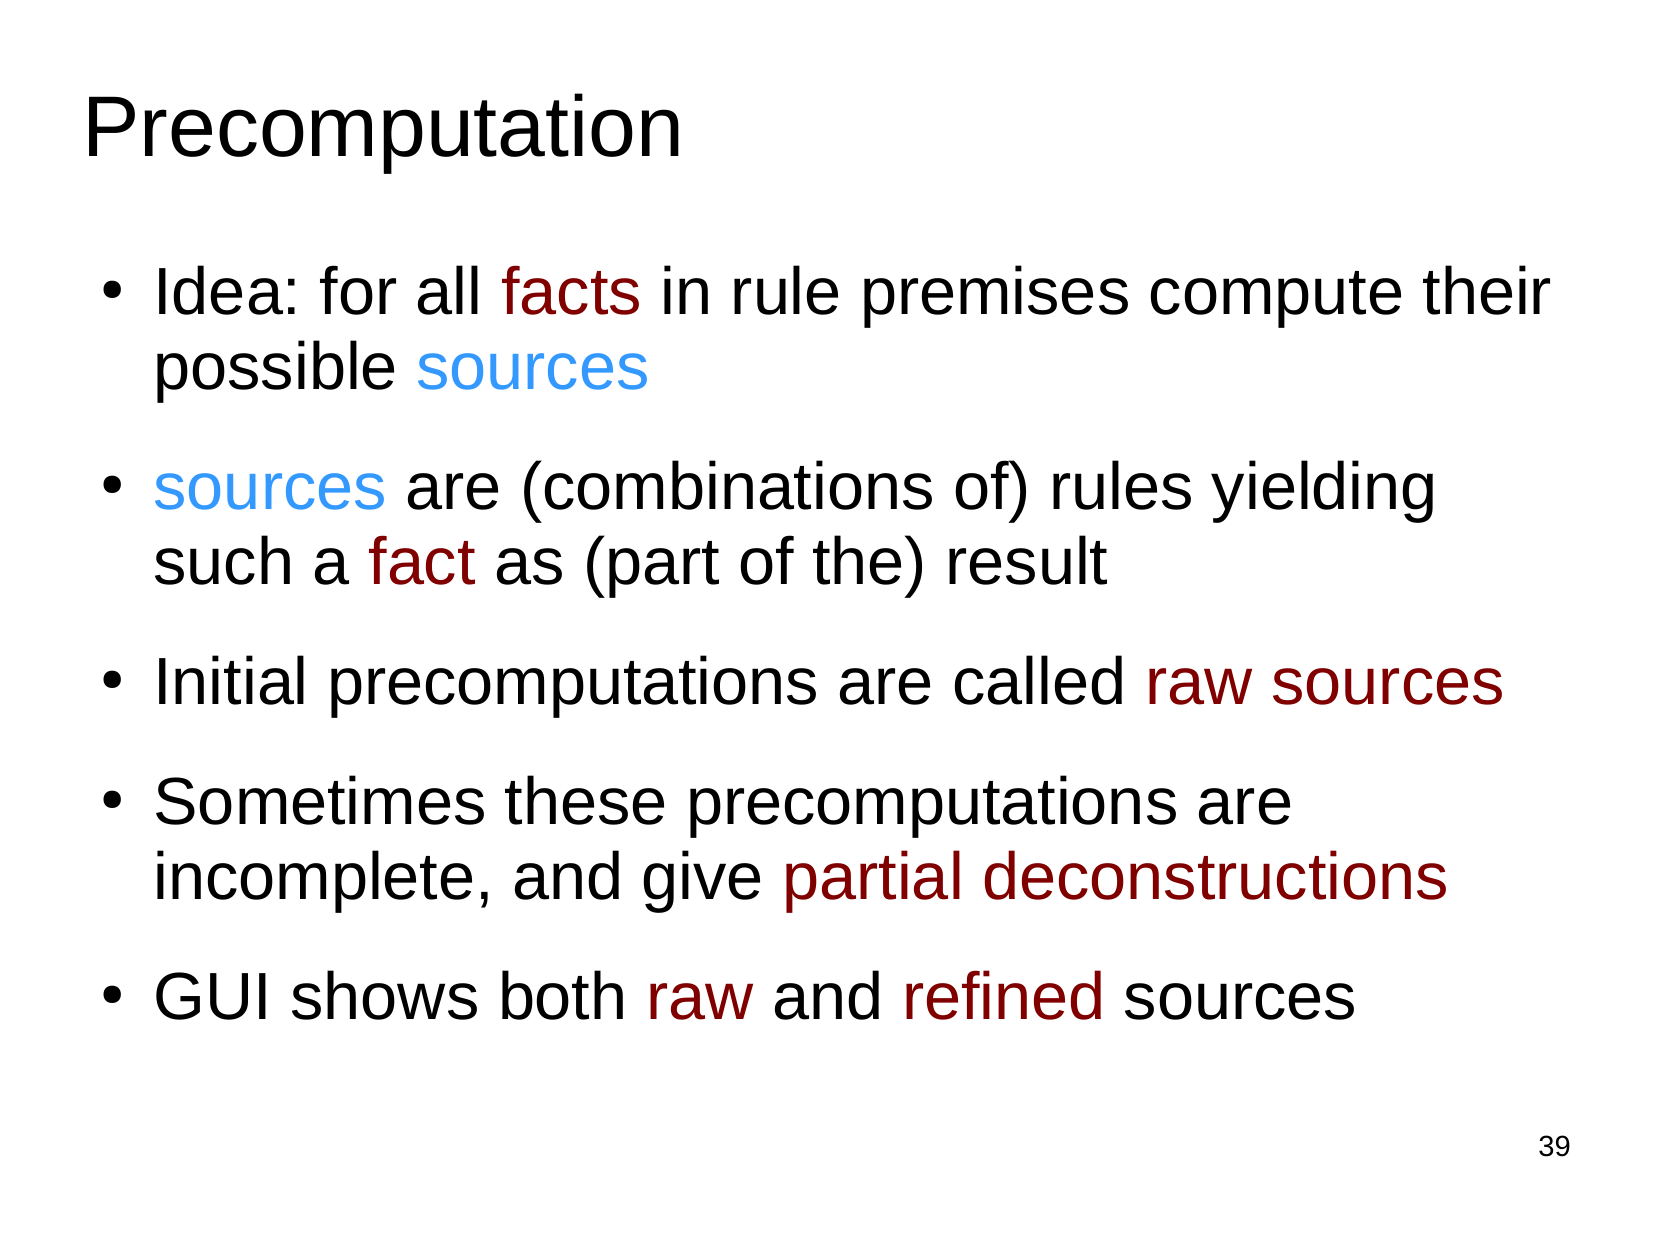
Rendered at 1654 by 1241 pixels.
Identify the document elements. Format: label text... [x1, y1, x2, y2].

list Idea: for all facts in rule premises compute their possible sources sources are (combinations of) rules yielding such a fact as (part of the) result Initial precomputations are called raw sources Sometimes these precomputations are incomplete, and give partial deconstructions GUI shows both raw and refined sources [82, 253, 1571, 1118]
title Precomputation [82, 49, 1571, 204]
